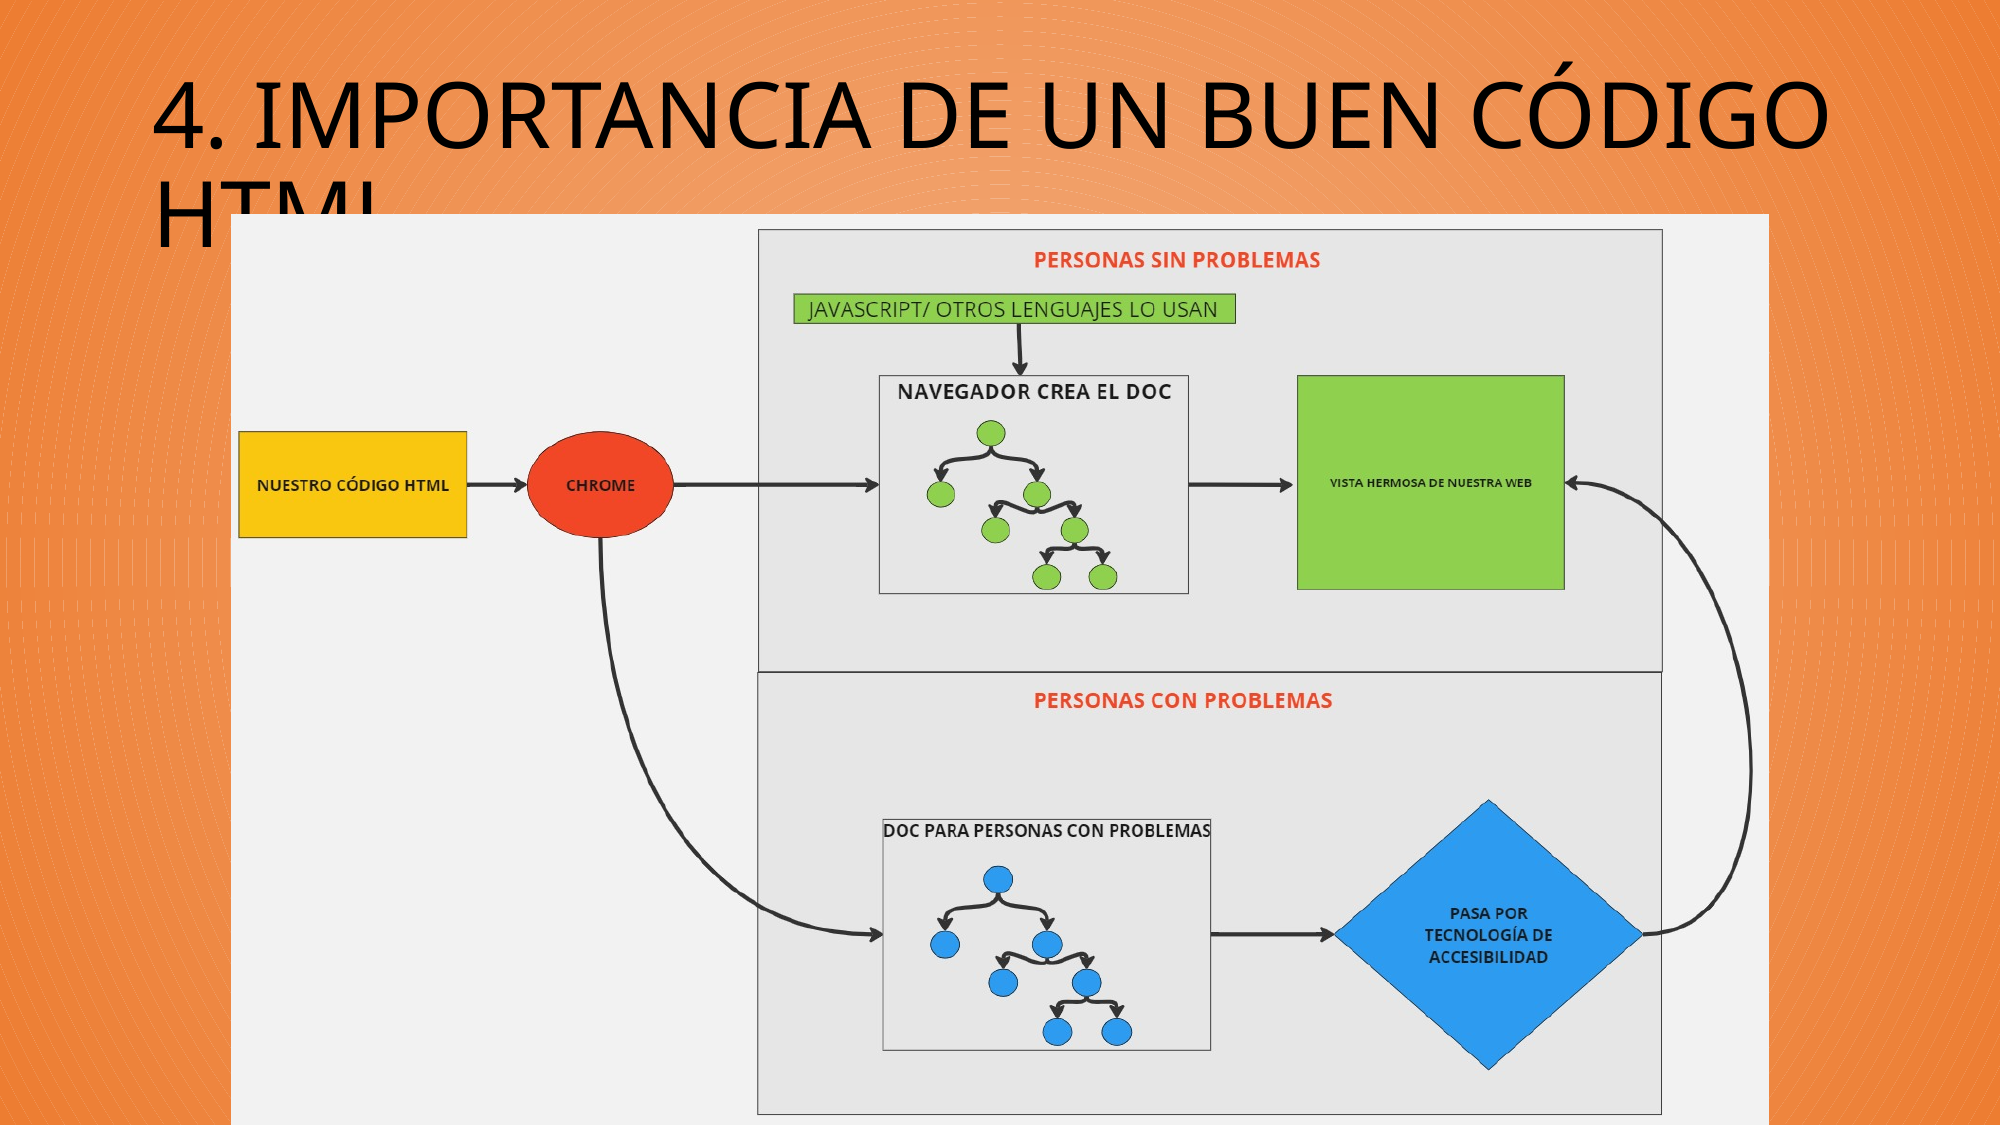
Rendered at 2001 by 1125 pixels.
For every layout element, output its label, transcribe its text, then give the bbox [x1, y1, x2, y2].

picture [231, 214, 1769, 1125]
title 4. IMPORTANCIA DE UN BUEN CÓDIGO HTML [137, 59, 1863, 278]
